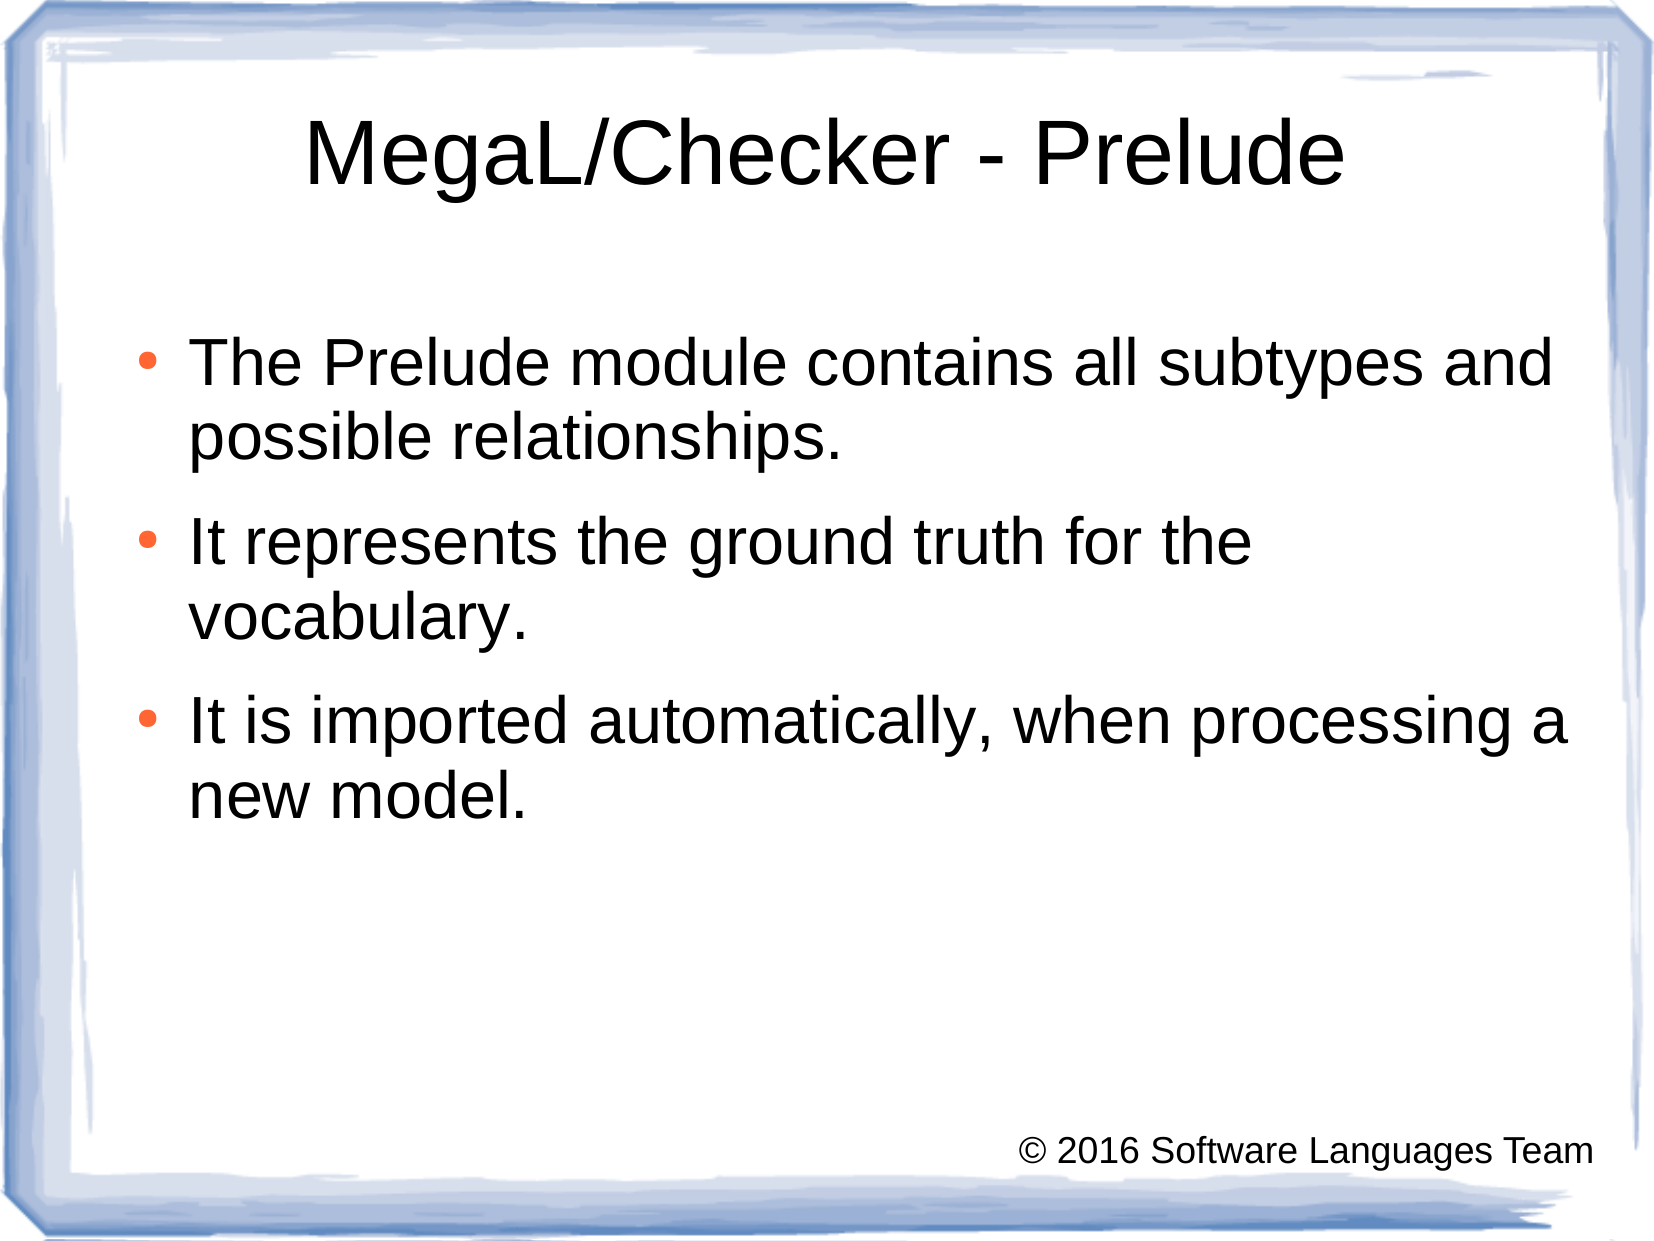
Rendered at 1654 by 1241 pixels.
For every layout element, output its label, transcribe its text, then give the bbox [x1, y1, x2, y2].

title MegaL/Checker - Prelude [82, 49, 1571, 257]
picture [0, 0, 1654, 1241]
text_box © 2016 Software Languages Team [1003, 1122, 1625, 1182]
list The Prelude module contains all subtypes and possible relationships. It represents the ground truth for the vocabulary. It is imported automatically, when processing a new model. [118, 324, 1571, 1004]
